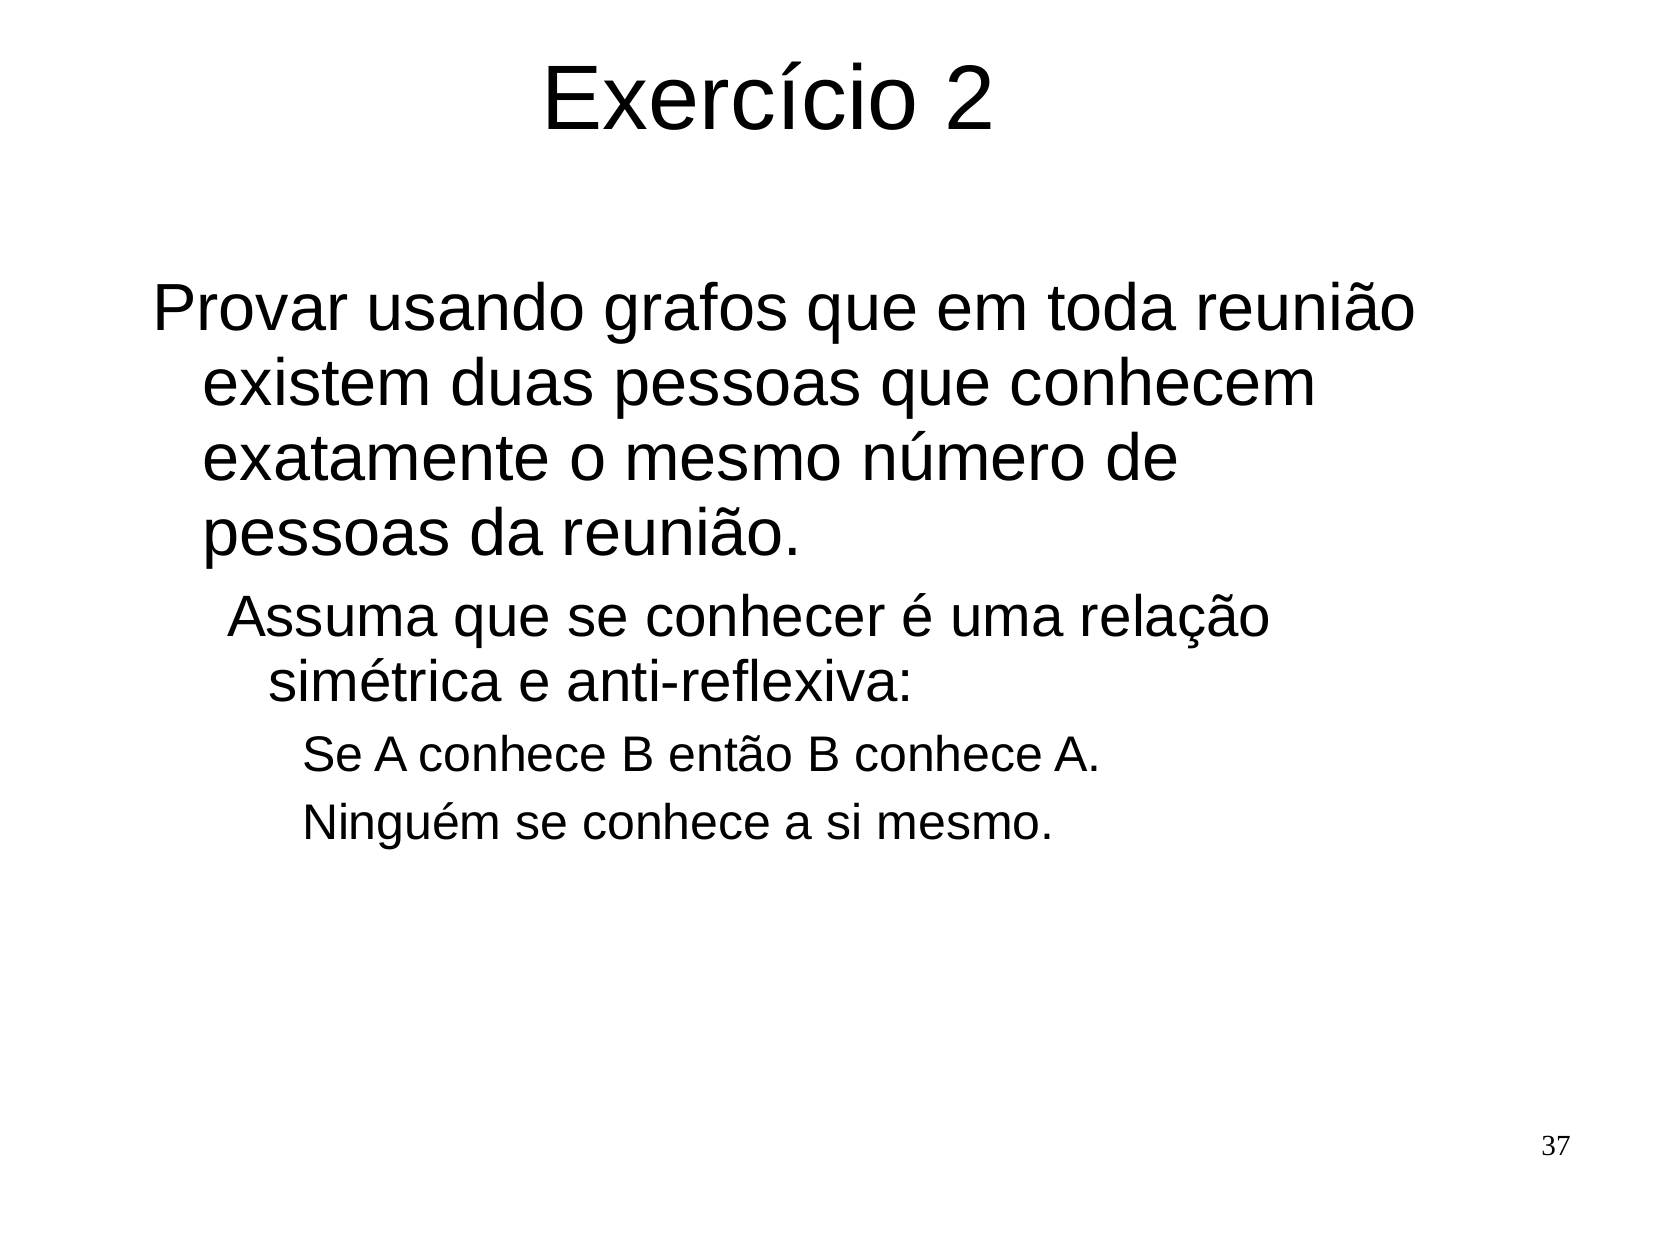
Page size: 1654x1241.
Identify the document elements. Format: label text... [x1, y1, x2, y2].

title Exercício 2 [237, 38, 1300, 157]
list Provar usando grafos que em toda reunião existem duas pessoas que conhecem exatamente o mesmo número de pessoas da reunião. Assuma que se conhecer é uma relação simétrica e anti-reflexiva: Se A conhece B então B conhece A. Ninguém se conhece a si mesmo. [137, 262, 1450, 926]
